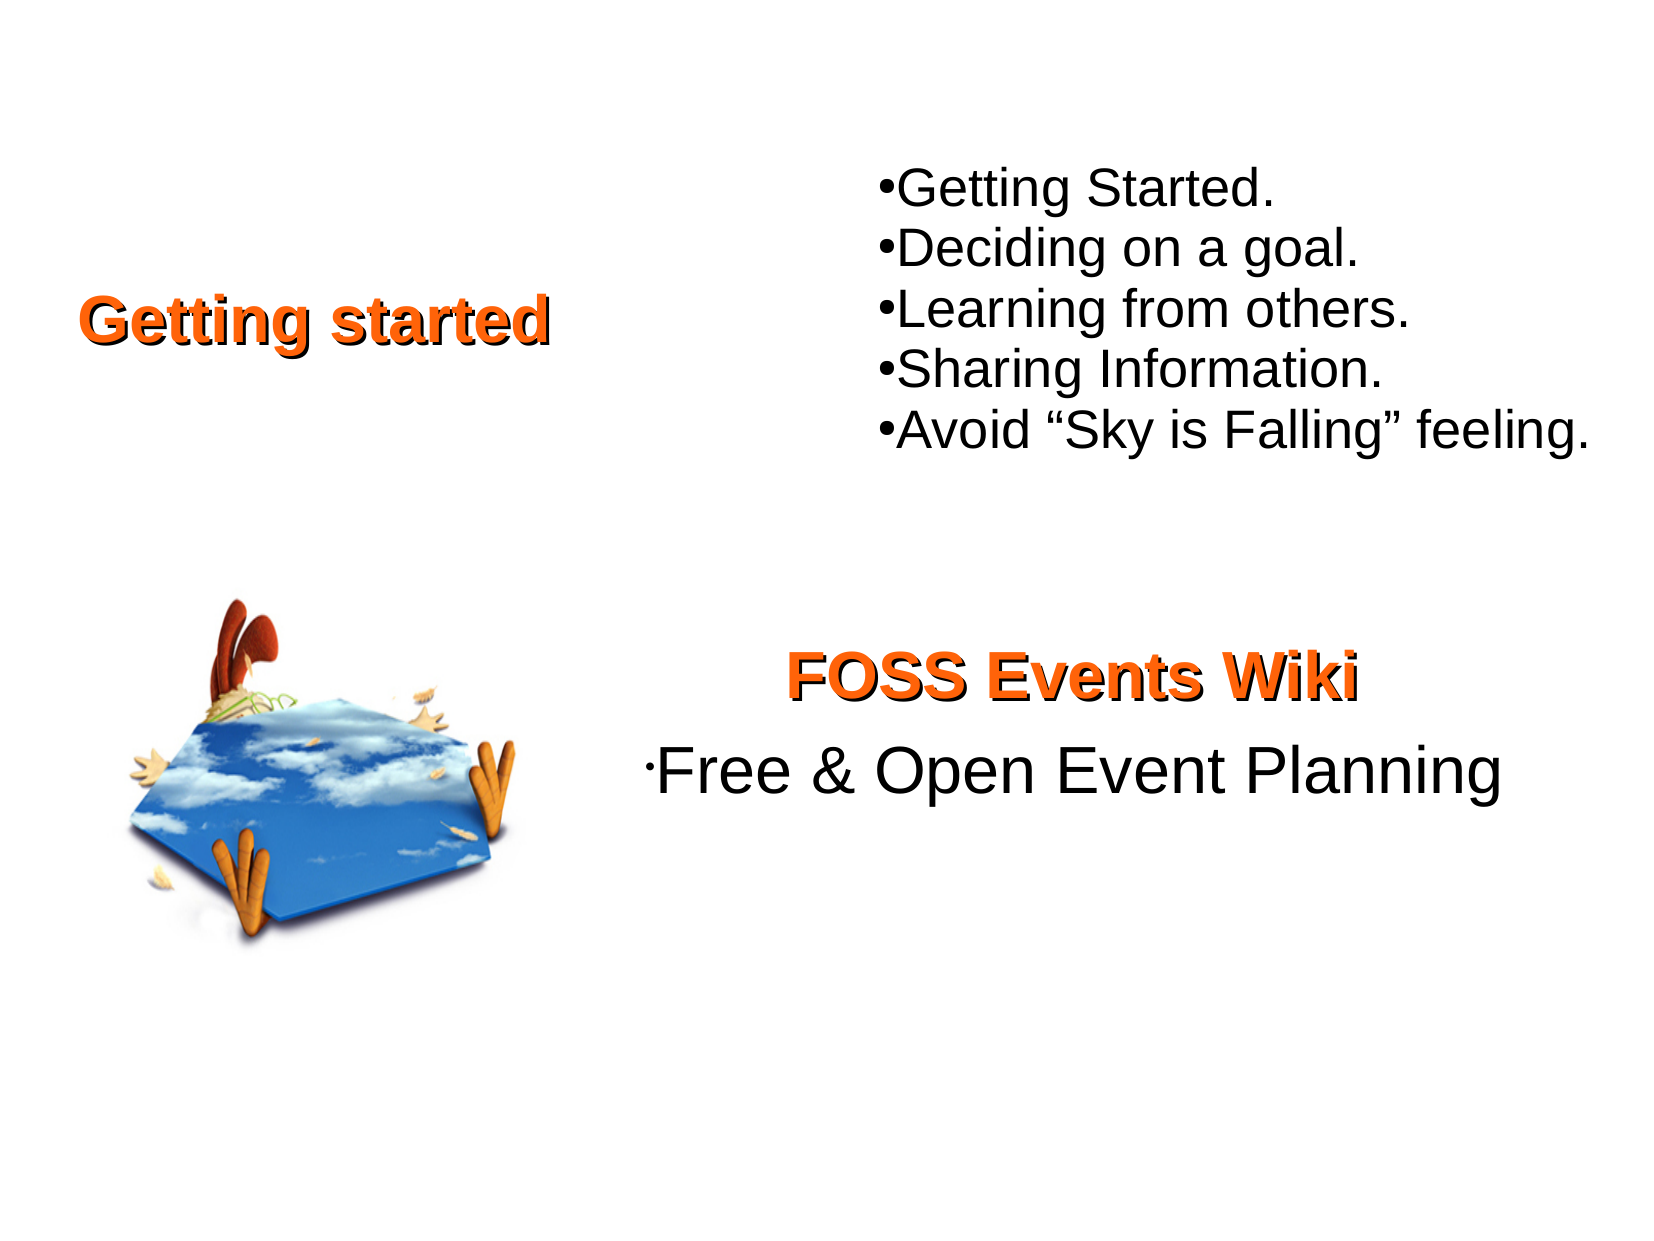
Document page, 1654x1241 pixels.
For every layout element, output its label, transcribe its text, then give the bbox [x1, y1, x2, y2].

picture [75, 516, 539, 976]
text_box Getting started [37, 187, 593, 451]
text_box FOSS Events Wiki [682, 600, 1463, 712]
text_box Getting Started. Deciding on a goal. Learning from others. Sharing Information. Avoid “Sky is Falling” feeling. [862, 150, 1613, 502]
text_box Free & Open Event Planning [645, 712, 1576, 828]
